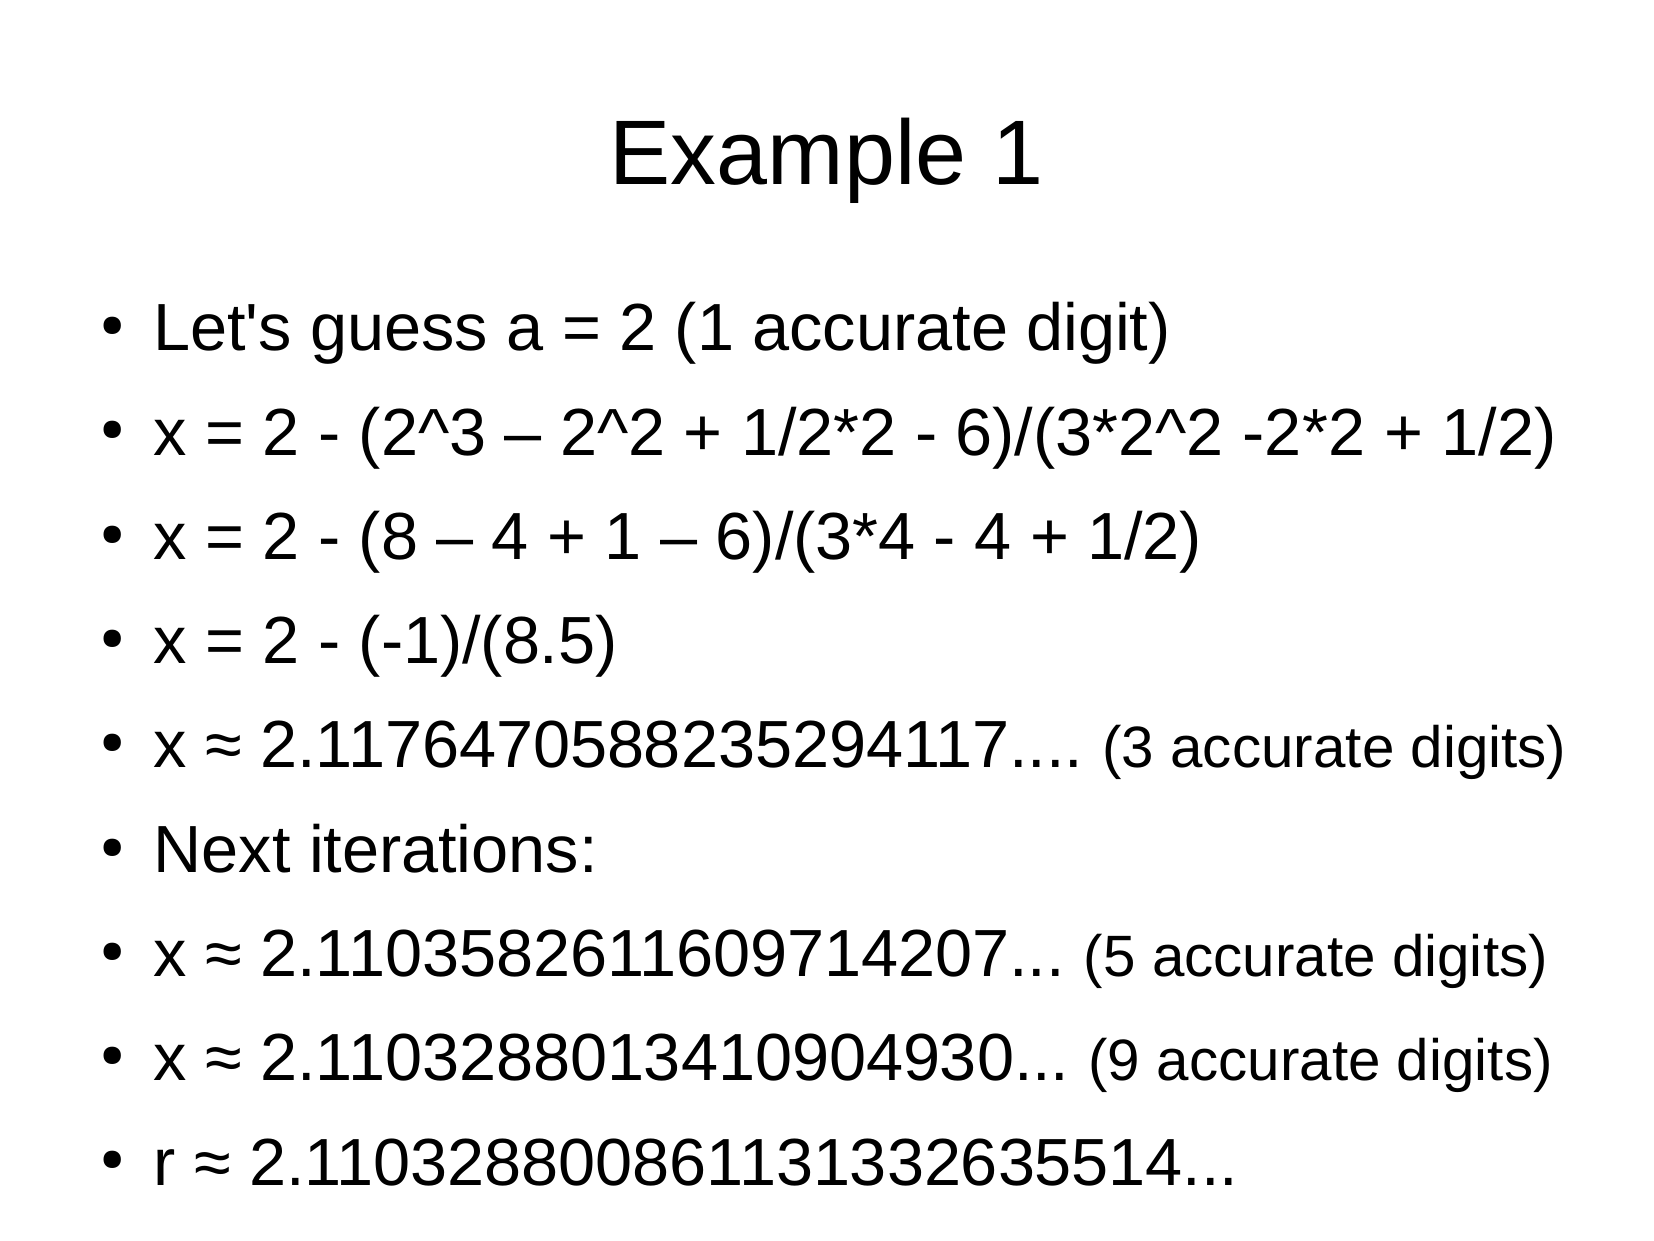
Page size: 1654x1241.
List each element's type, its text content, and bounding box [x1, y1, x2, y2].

list Let's guess a = 2 (1 accurate digit) x = 2 - (2^3 – 2^2 + 1/2*2 - 6)/(3*2^2 -2*2 + 1/2) x = 2 - (8 – 4 + 1 – 6)/(3*4 - 4 + 1/2) x = 2 - (-1)/(8.5) x ≈ 2.1176470588235294117.... (3 accurate digits) Next iterations: x ≈ 2.1103582611609714207... (5 accurate digits) x ≈ 2.1103288013410904930... (9 accurate digits) r ≈ 2.110328800861131332635514... [82, 290, 1571, 1200]
title Example 1 [82, 49, 1571, 257]
